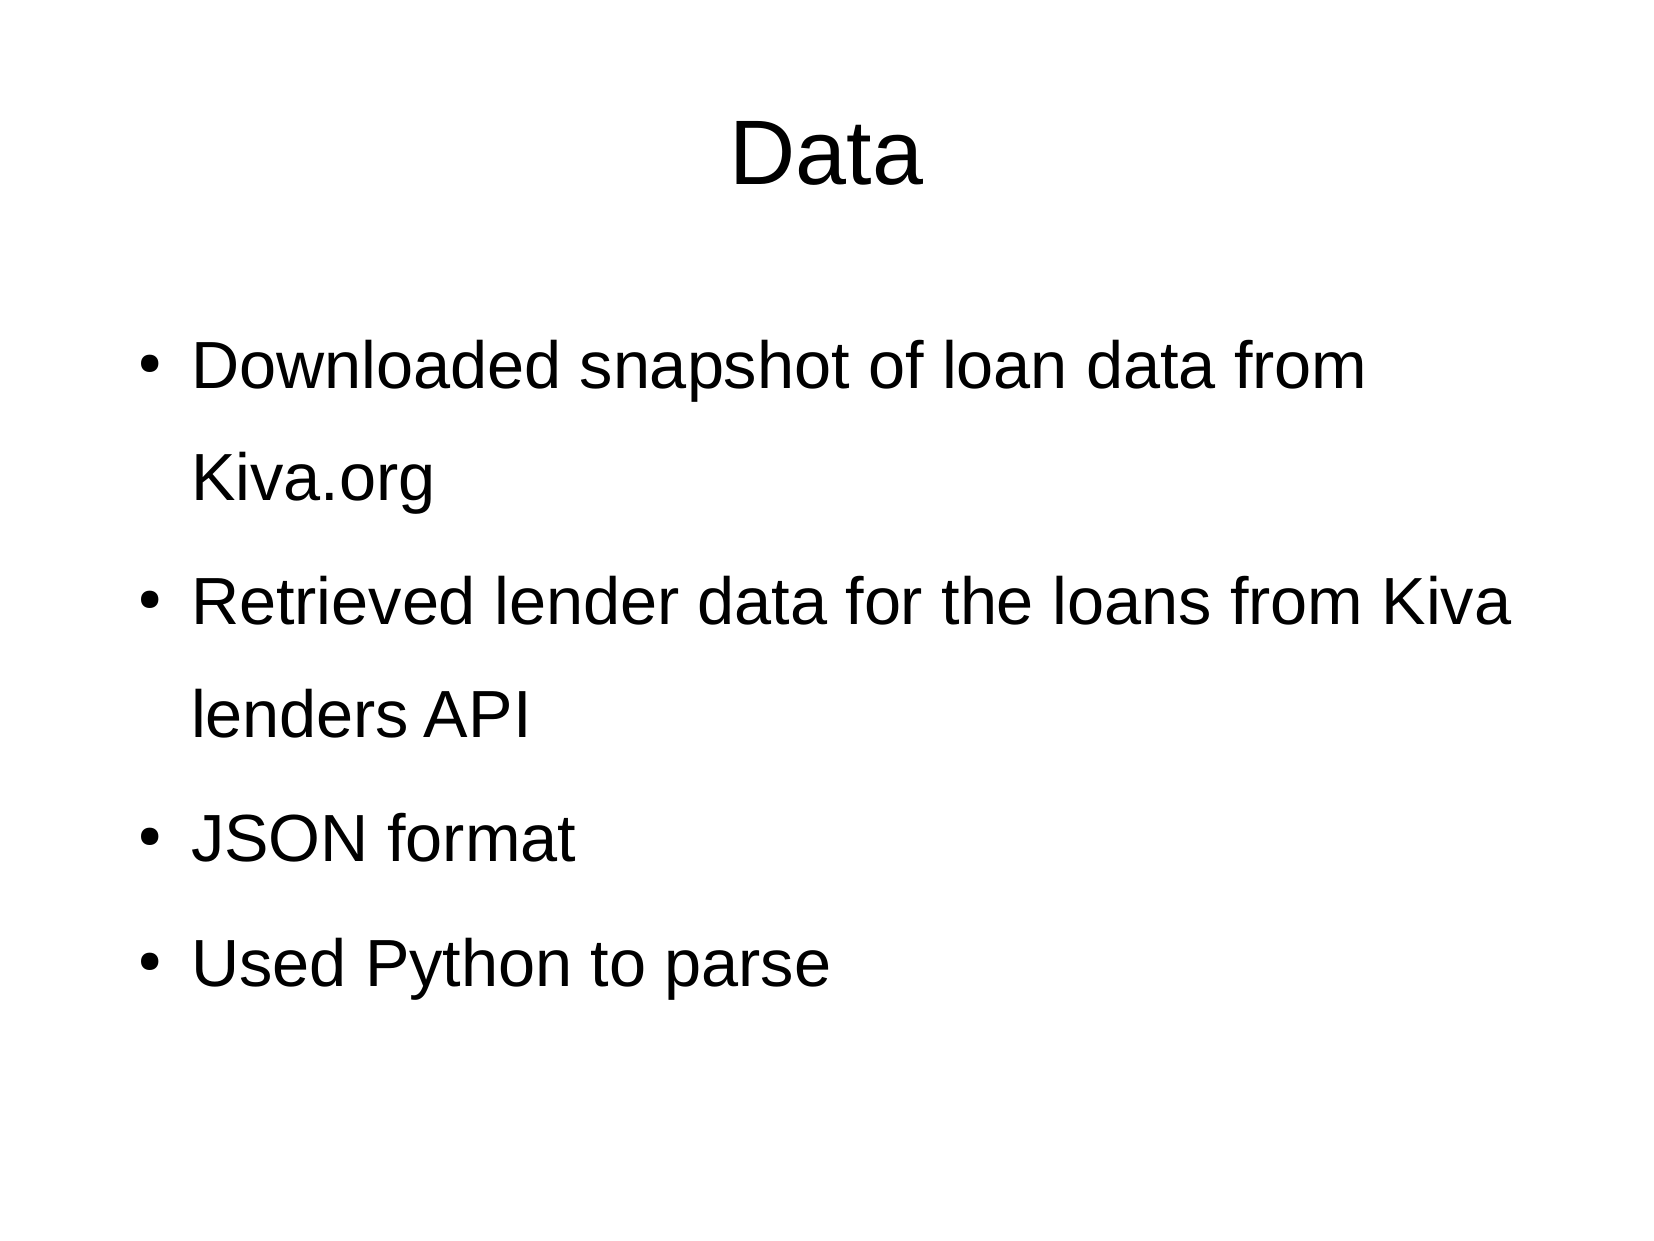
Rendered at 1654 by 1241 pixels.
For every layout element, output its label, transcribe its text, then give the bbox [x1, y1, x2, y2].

title Data [82, 49, 1571, 257]
list Downloaded snapshot of loan data from Kiva.org Retrieved lender data for the loans from Kiva lenders API JSON format Used Python to parse [82, 290, 1571, 1109]
